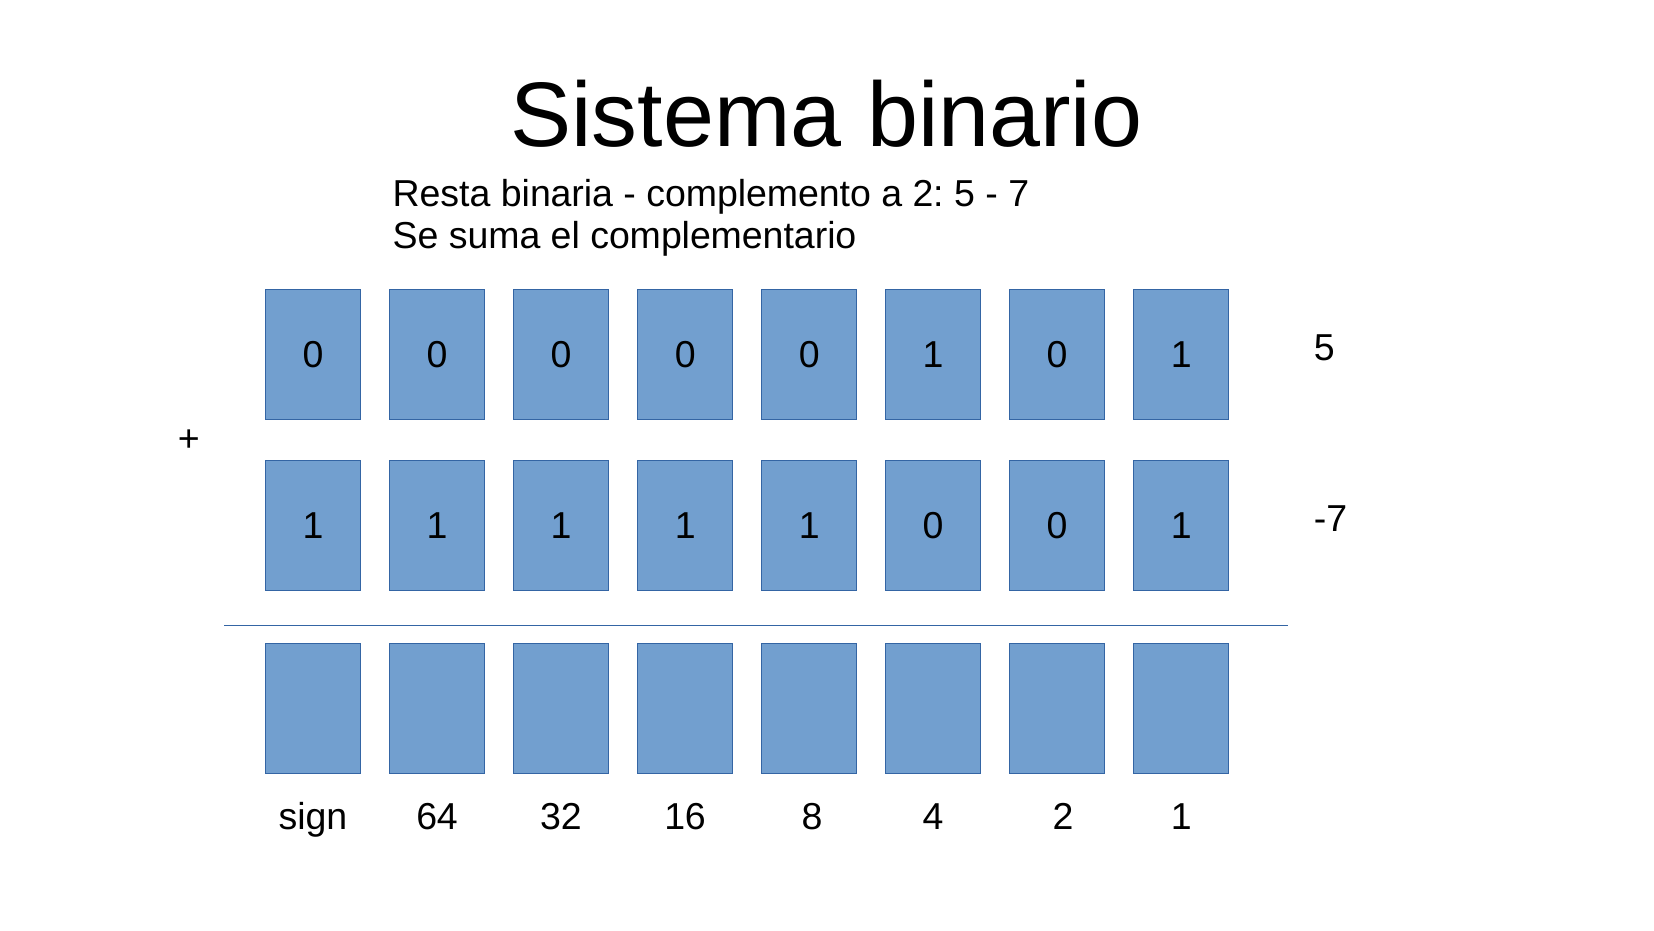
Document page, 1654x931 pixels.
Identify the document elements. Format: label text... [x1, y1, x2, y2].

text_box [389, 643, 485, 774]
text_box sign [259, 787, 367, 845]
text_box 0 [885, 460, 981, 591]
text_box [265, 643, 361, 774]
text_box 1 [761, 460, 857, 591]
text_box Resta binaria - complemento a 2: 5 - 7 Se suma el complementario [377, 165, 1193, 265]
text_box 1 [265, 460, 361, 591]
text_box 1 [513, 460, 609, 591]
text_box 4 [897, 787, 969, 845]
text_box [1009, 643, 1105, 774]
text_box [1133, 643, 1229, 774]
text_box 1 [389, 460, 485, 591]
text_box 8 [767, 787, 857, 845]
text_box 2 [1027, 787, 1099, 845]
text_box + [135, 409, 243, 467]
text_box 1 [1133, 289, 1229, 420]
text_box 0 [761, 289, 857, 420]
text_box 1 [885, 289, 981, 420]
text_box 0 [265, 289, 361, 420]
text_box 0 [513, 289, 609, 420]
text_box 64 [389, 787, 485, 845]
text_box -7 [1299, 490, 1382, 547]
text_box 0 [1009, 289, 1105, 420]
text_box [761, 643, 857, 774]
text_box [513, 643, 609, 774]
text_box 1 [1145, 787, 1217, 845]
text_box 1 [637, 460, 733, 591]
text_box 0 [389, 289, 485, 420]
text_box 32 [507, 787, 615, 845]
text_box 16 [637, 787, 733, 845]
text_box [885, 643, 981, 774]
text_box 0 [637, 289, 733, 420]
text_box 5 [1299, 318, 1382, 376]
text_box 1 [1133, 460, 1229, 591]
text_box 0 [1009, 460, 1105, 591]
title Sistema binario [82, 37, 1571, 193]
text_box [637, 643, 733, 774]
